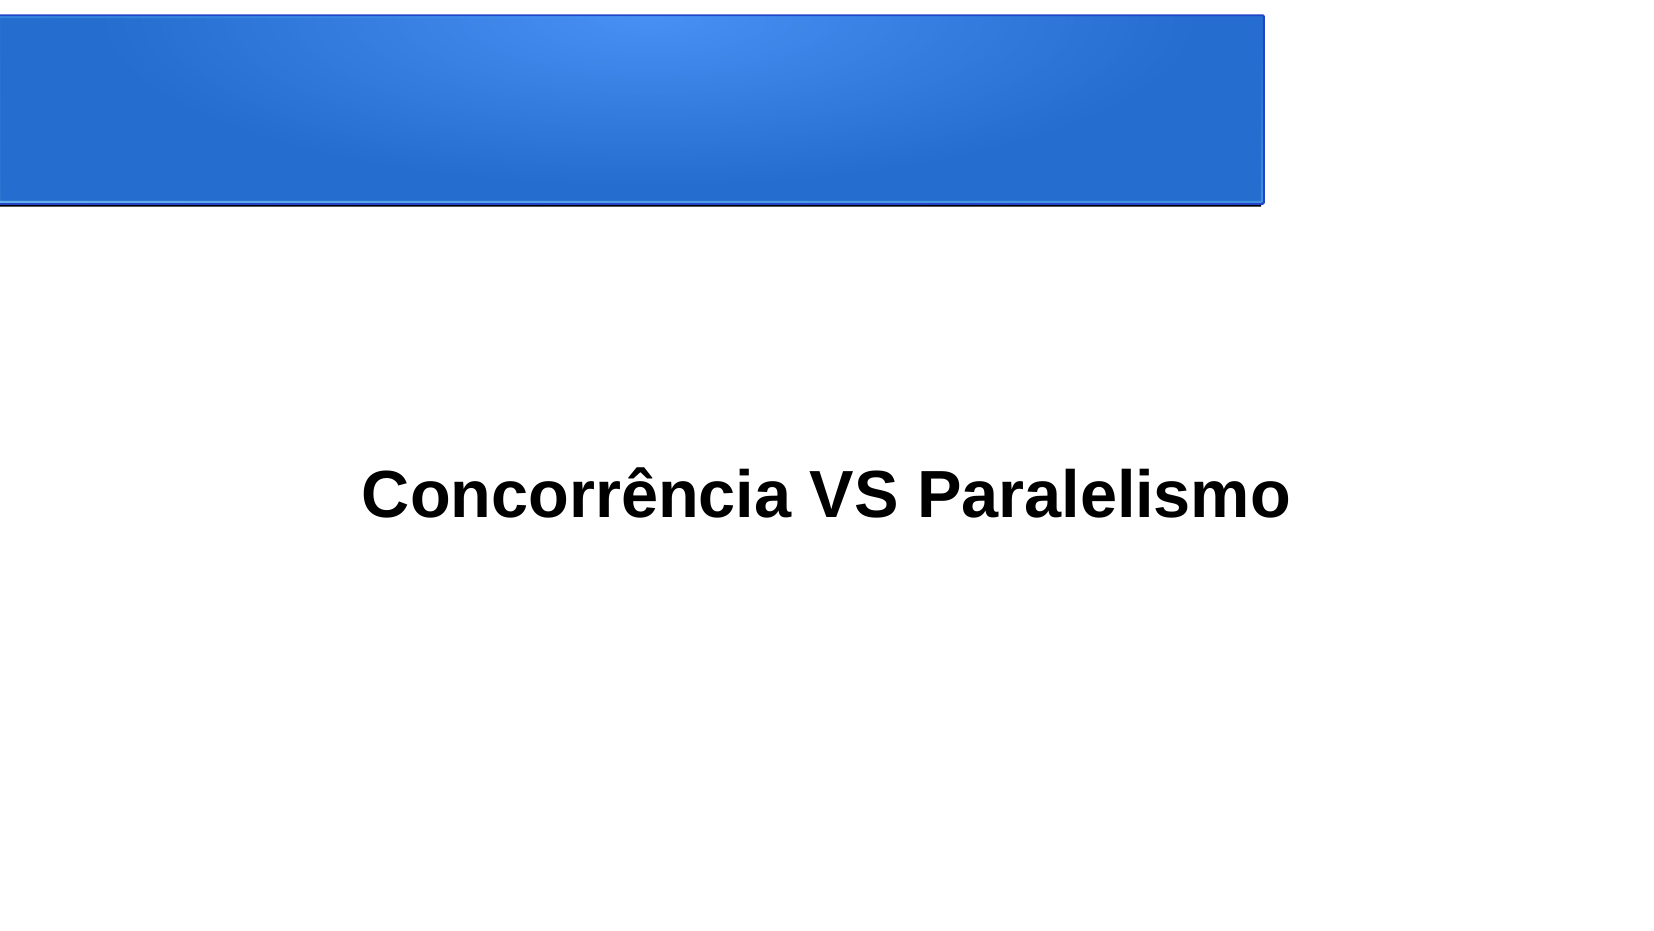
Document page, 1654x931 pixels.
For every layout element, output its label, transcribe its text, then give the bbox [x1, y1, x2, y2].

subtitle Concorrência VS Paralelismo [82, 224, 1571, 764]
